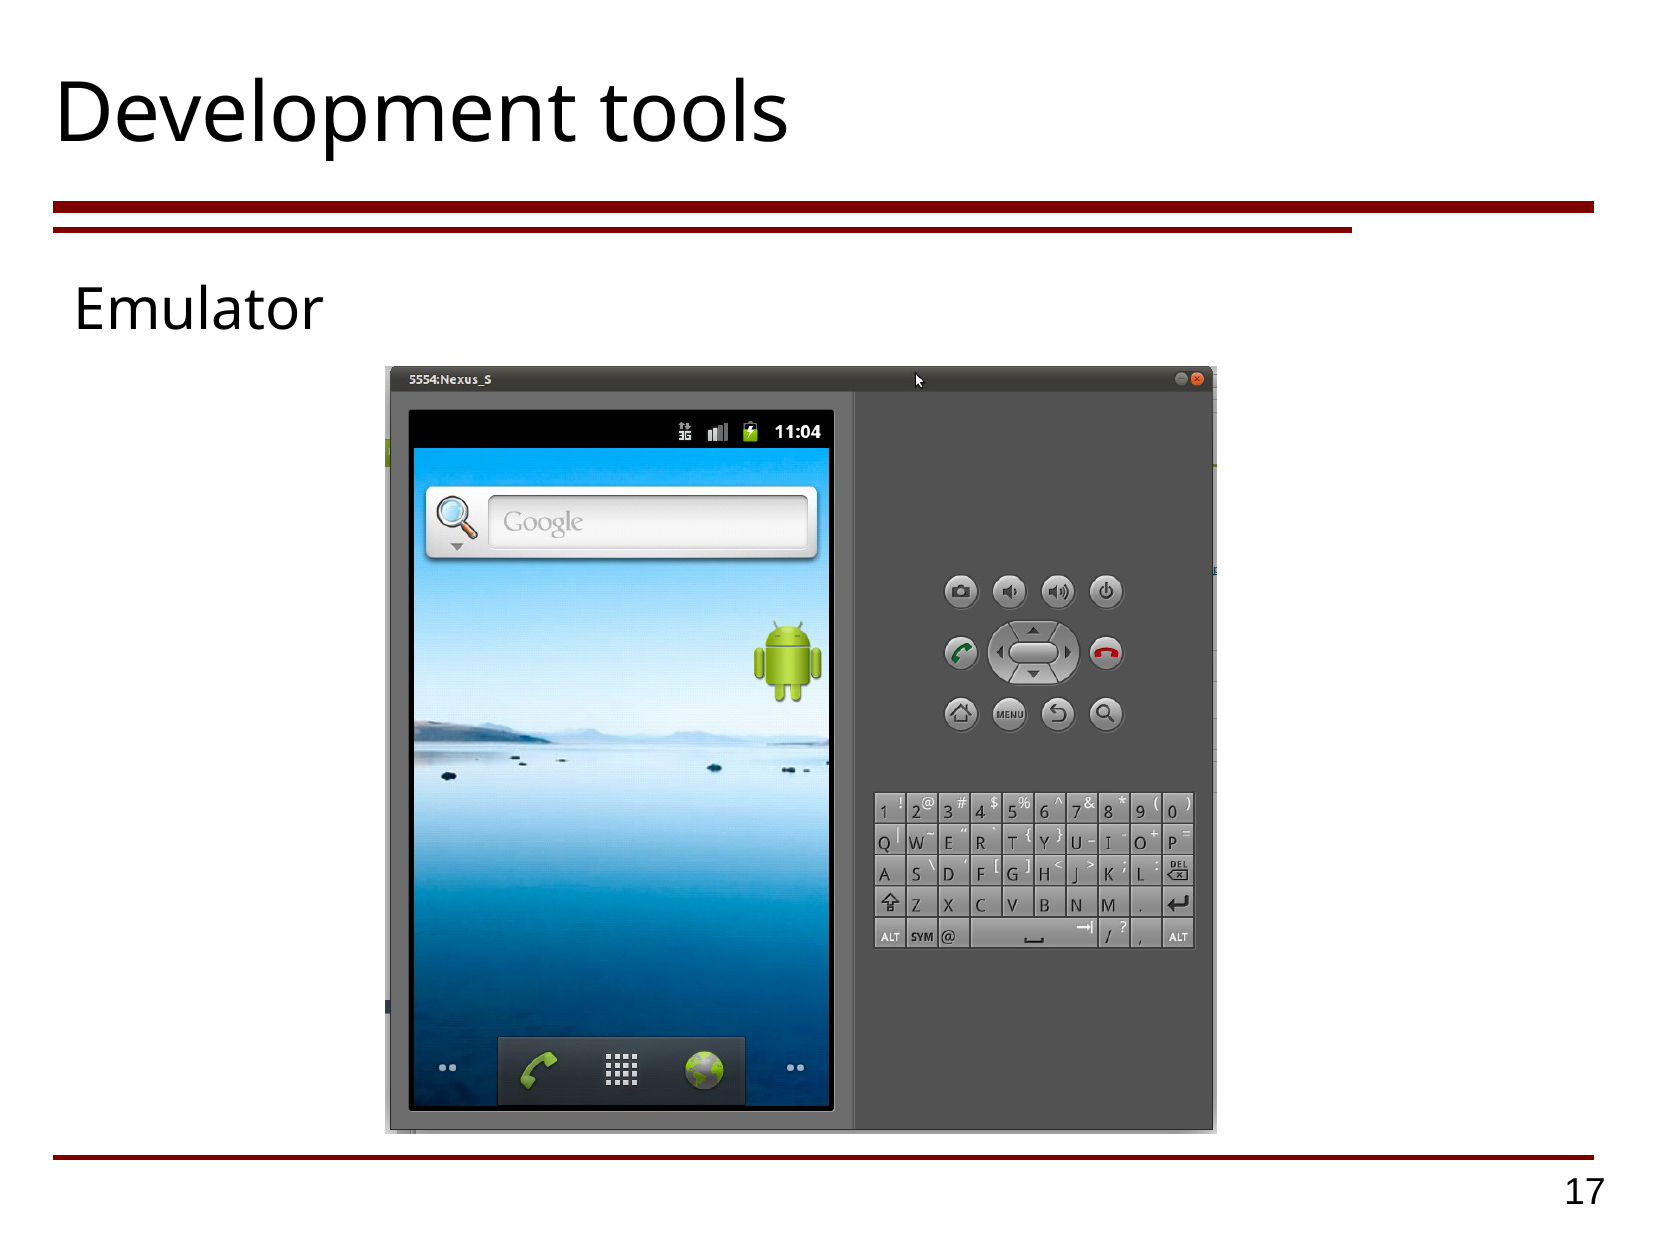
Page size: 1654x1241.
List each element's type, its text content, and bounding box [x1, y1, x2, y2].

picture [385, 366, 1217, 1134]
text_box Emulator [59, 259, 323, 353]
text_box <number> [35, 1163, 1654, 1221]
subtitle Development tools [53, 48, 1542, 172]
